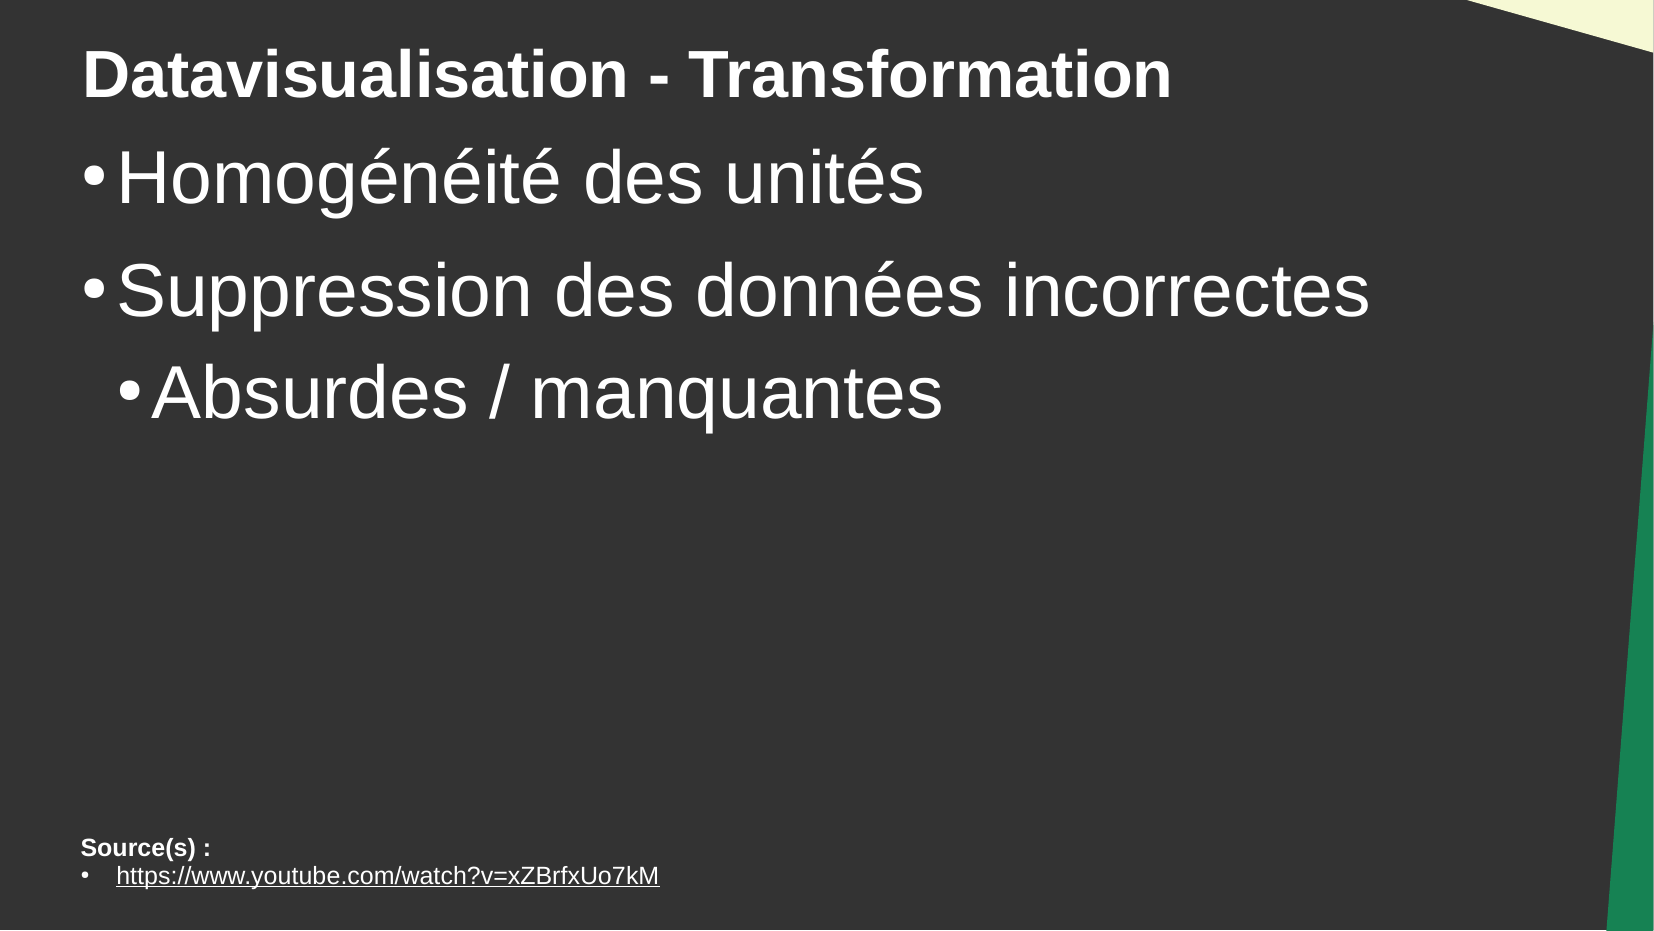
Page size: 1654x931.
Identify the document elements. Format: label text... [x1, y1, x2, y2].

text_box [1466, 0, 1654, 53]
title Datavisualisation - Transformation [82, 37, 1571, 122]
text_box Source(s) : https://www.youtube.com/watch?v=xZBrfxUo7kM [65, 826, 1483, 926]
text_box [1606, 315, 1654, 931]
list Homogénéité des unités Suppression des données incorrectes Absurdes / manquantes [80, 135, 1560, 762]
